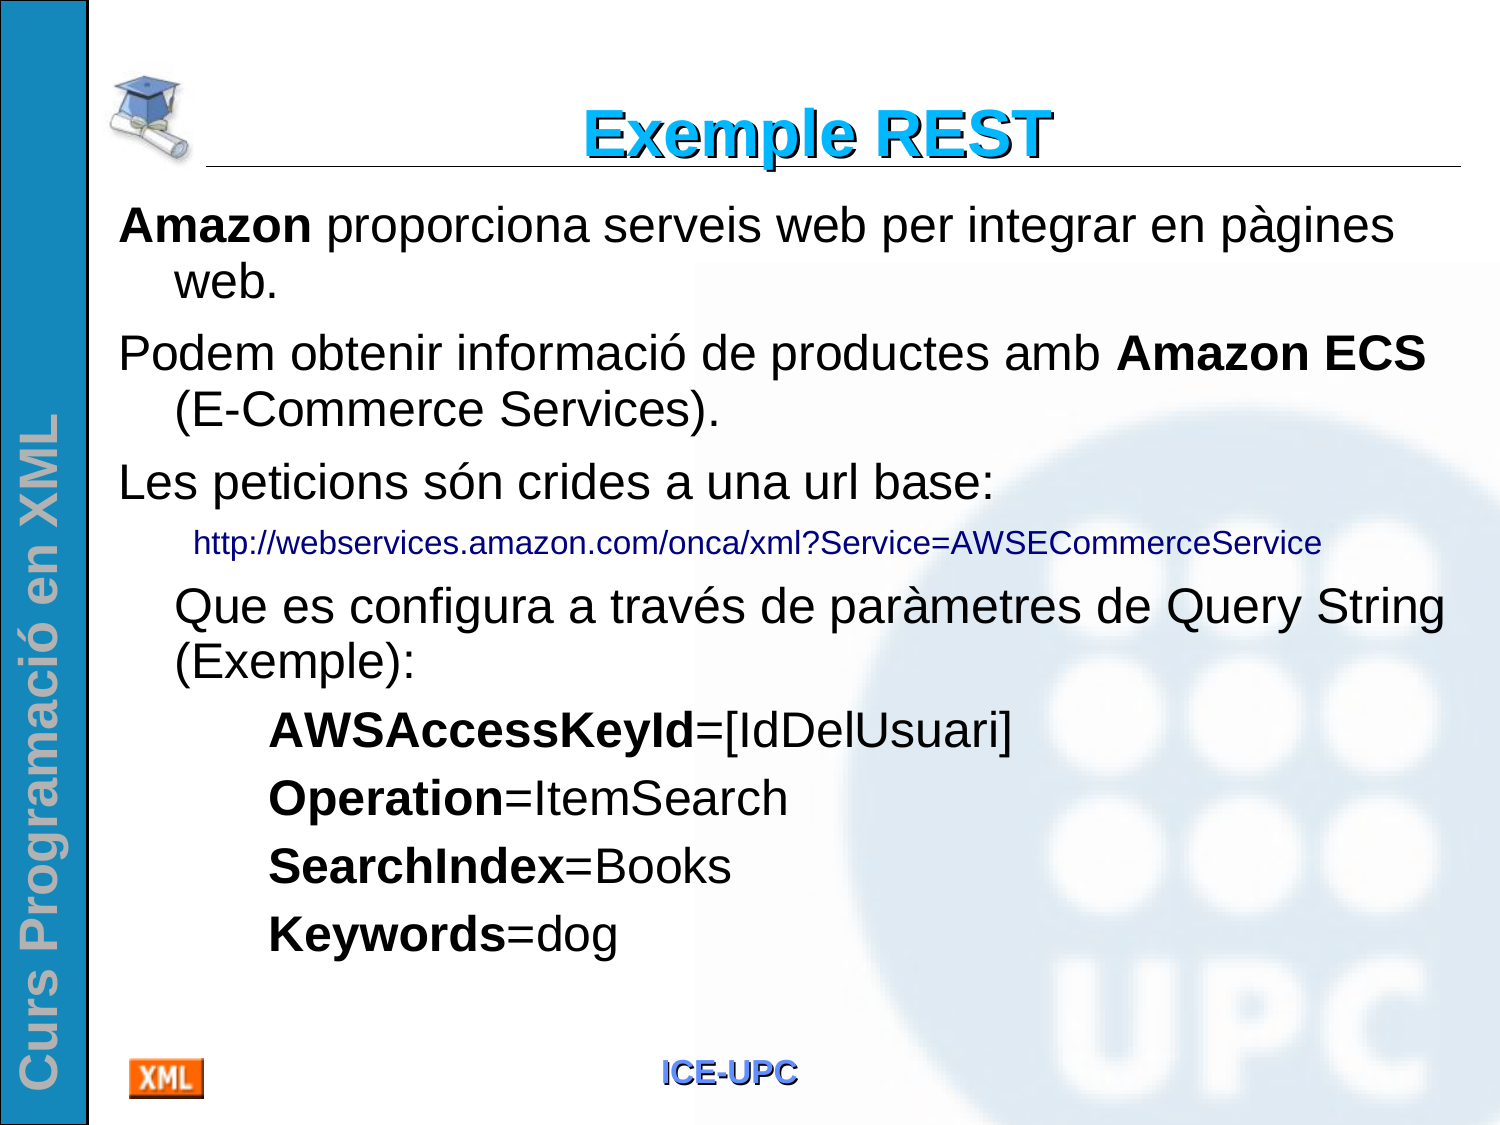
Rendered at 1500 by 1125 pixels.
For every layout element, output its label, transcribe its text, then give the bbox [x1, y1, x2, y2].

picture [694, 262, 1500, 1125]
title Exemple REST [206, 88, 1447, 178]
picture [93, 61, 206, 174]
picture [129, 1058, 204, 1099]
list Amazon proporciona serveis web per integrar en pàgines web. Podem obtenir informació de productes amb Amazon ECS (E-Commerce Services). Les peticions són crides a una url base: http://webservices.amazon.com/onca/xml?Service=AWSECommerceService Que es configura a través de paràmetres de Query String (Exemple): AWSAccessKeyId=[IdDelUsuari] Operation=ItemSearch SearchIndex=Books Keywords=dog [118, 197, 1477, 1053]
